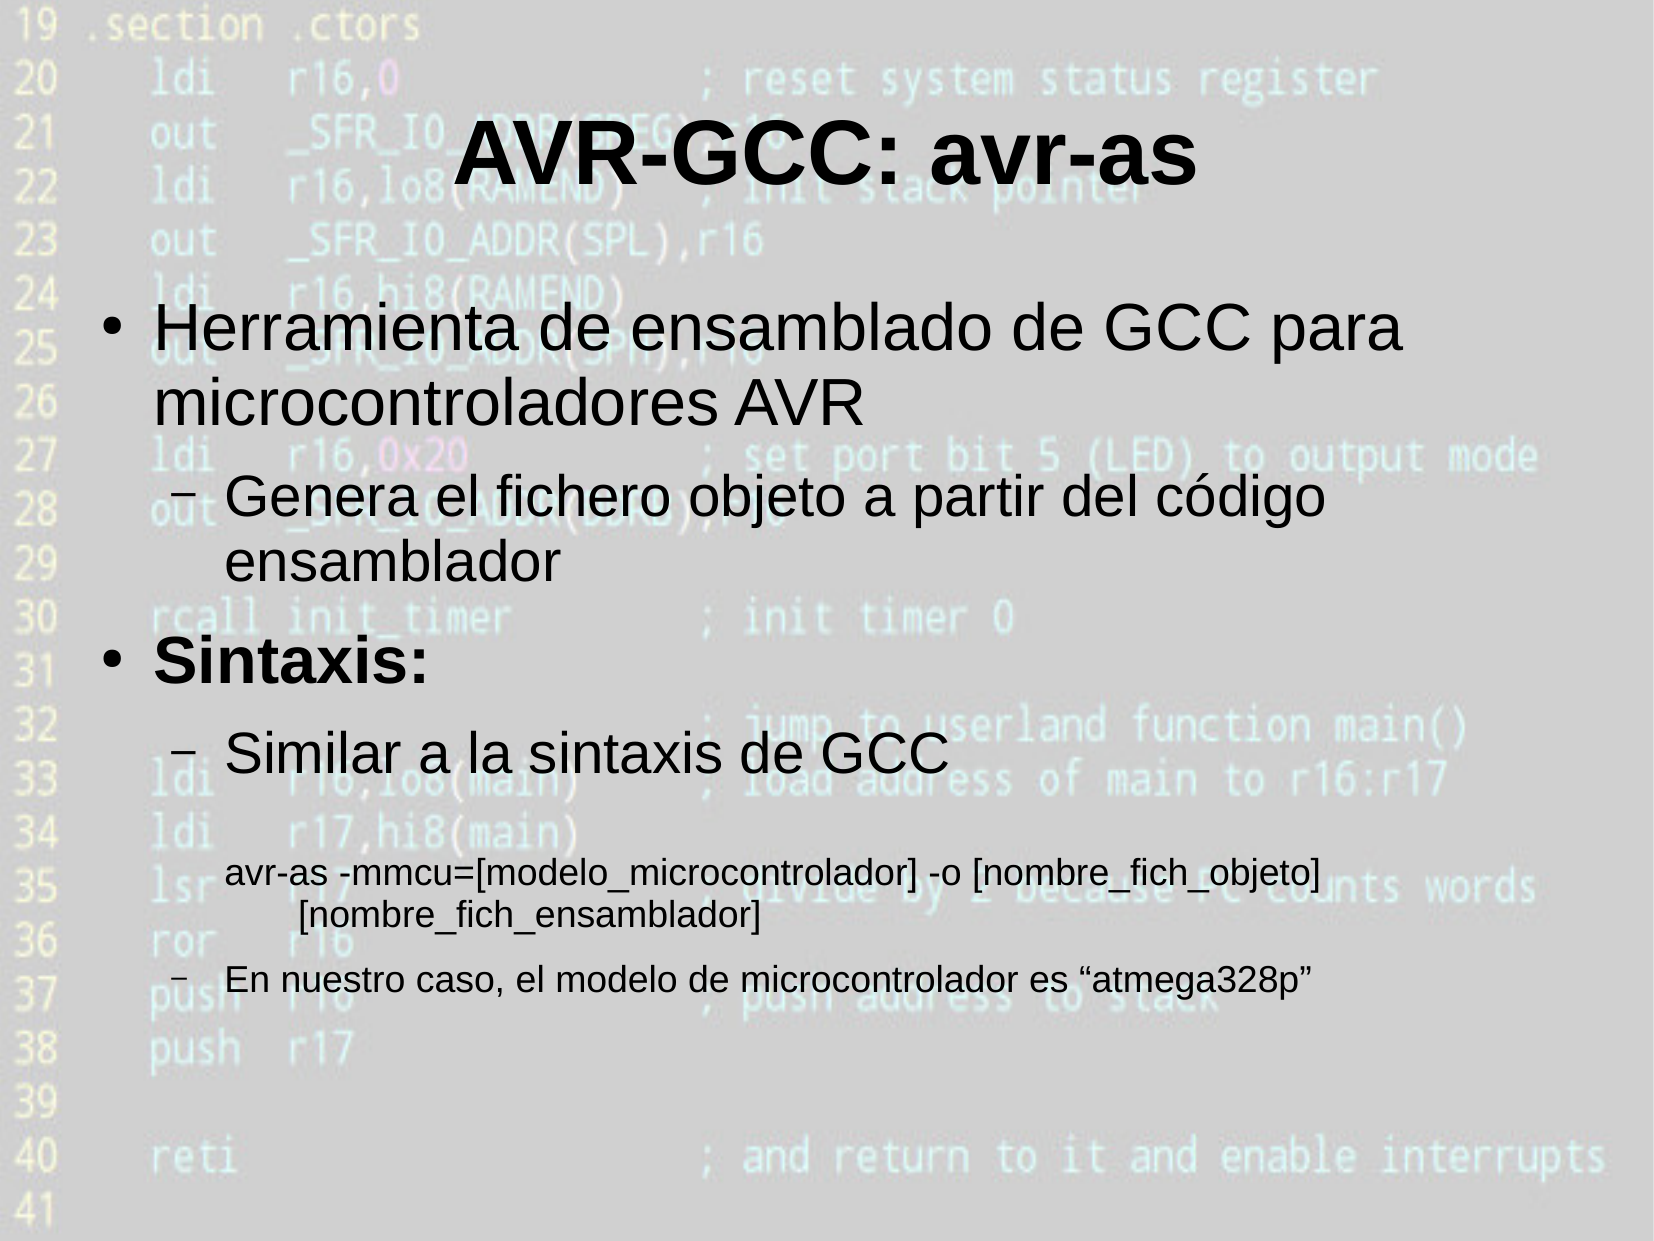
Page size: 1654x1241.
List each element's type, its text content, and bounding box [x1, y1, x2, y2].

title AVR-GCC: avr-as [82, 49, 1571, 257]
picture [0, 0, 1654, 1241]
list Herramienta de ensamblado de GCC para microcontroladores AVR Genera el fichero objeto a partir del código ensamblador Sintaxis: Similar a la sintaxis de GCC avr-as -mmcu=[modelo_microcontrolador] -o [nombre_fich_objeto] [nombre_fich_ensamblador] En nuestro caso, el modelo de microcontrolador es “atmega328p” [82, 290, 1571, 1010]
